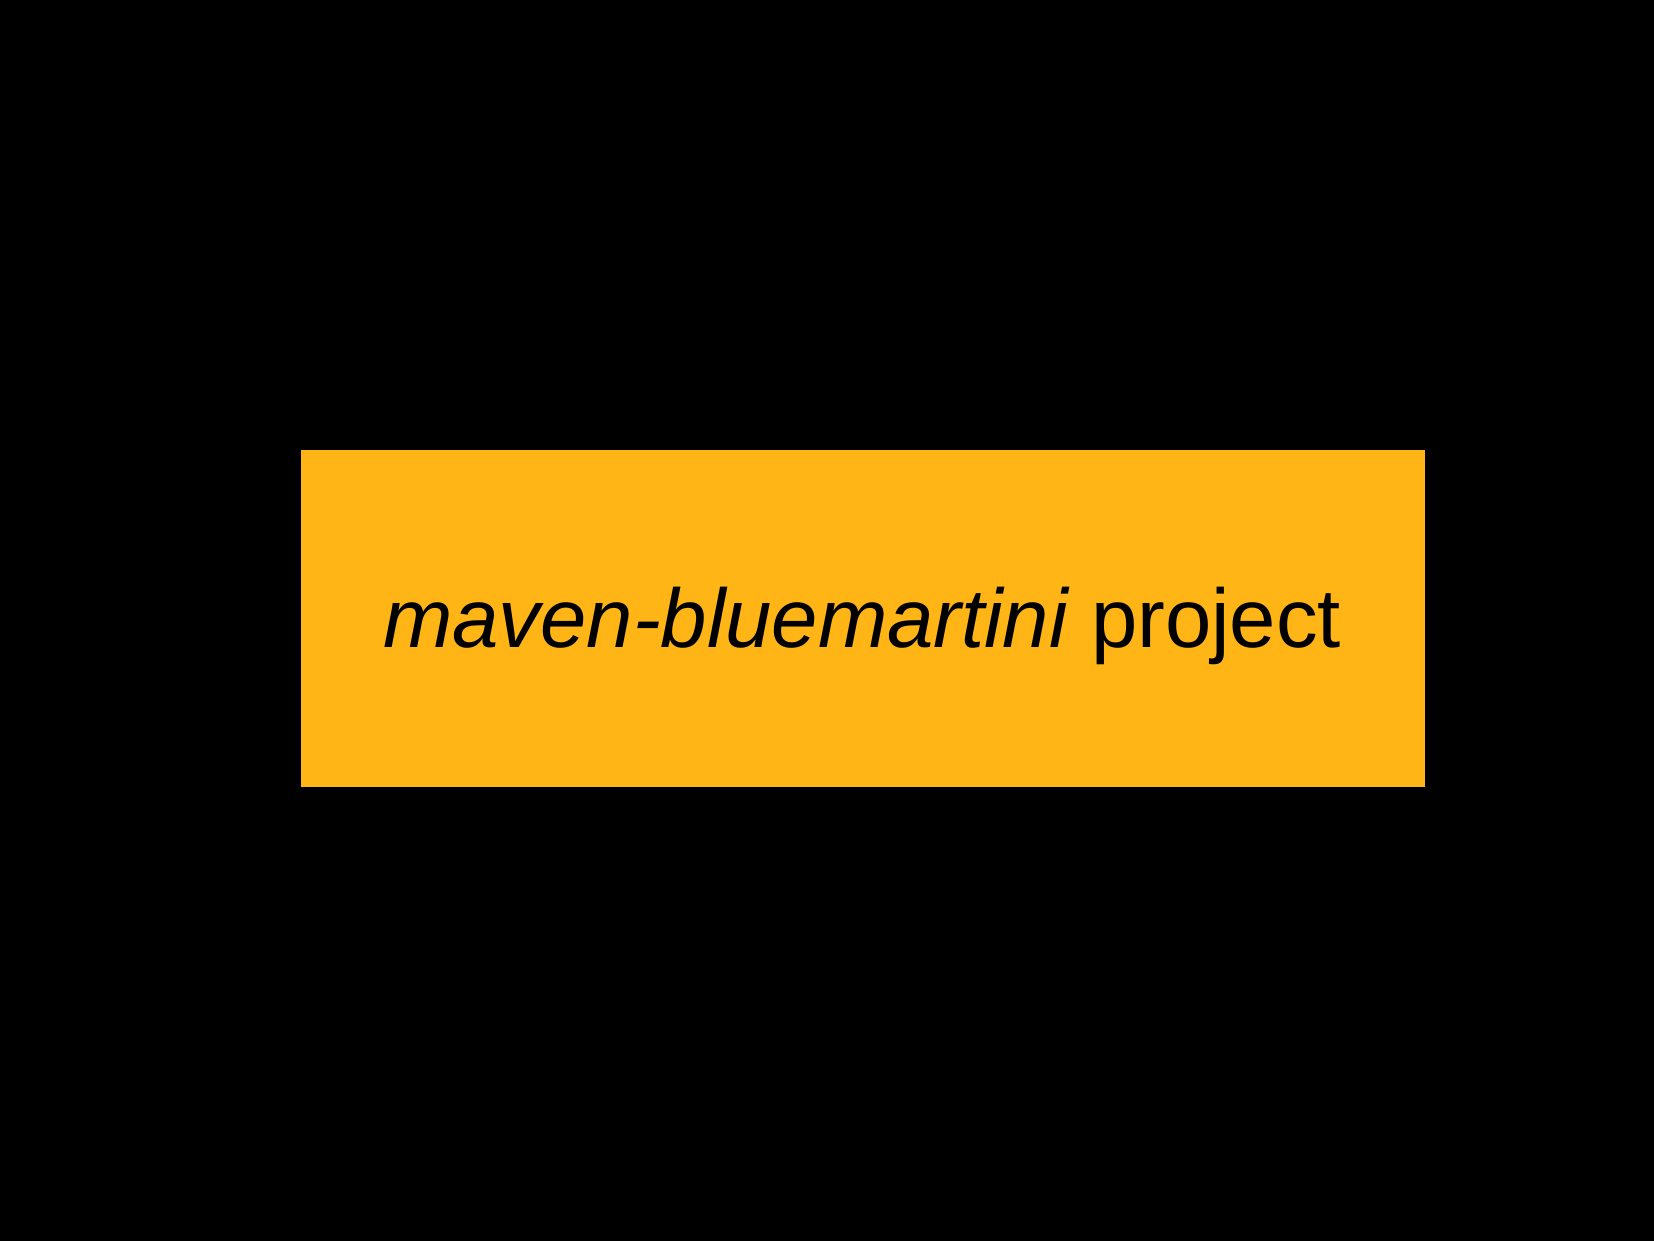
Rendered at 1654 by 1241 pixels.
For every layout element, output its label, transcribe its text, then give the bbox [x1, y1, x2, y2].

text_box [0, 0, 1654, 1241]
text_box maven-bluemartini project [300, 449, 1426, 788]
